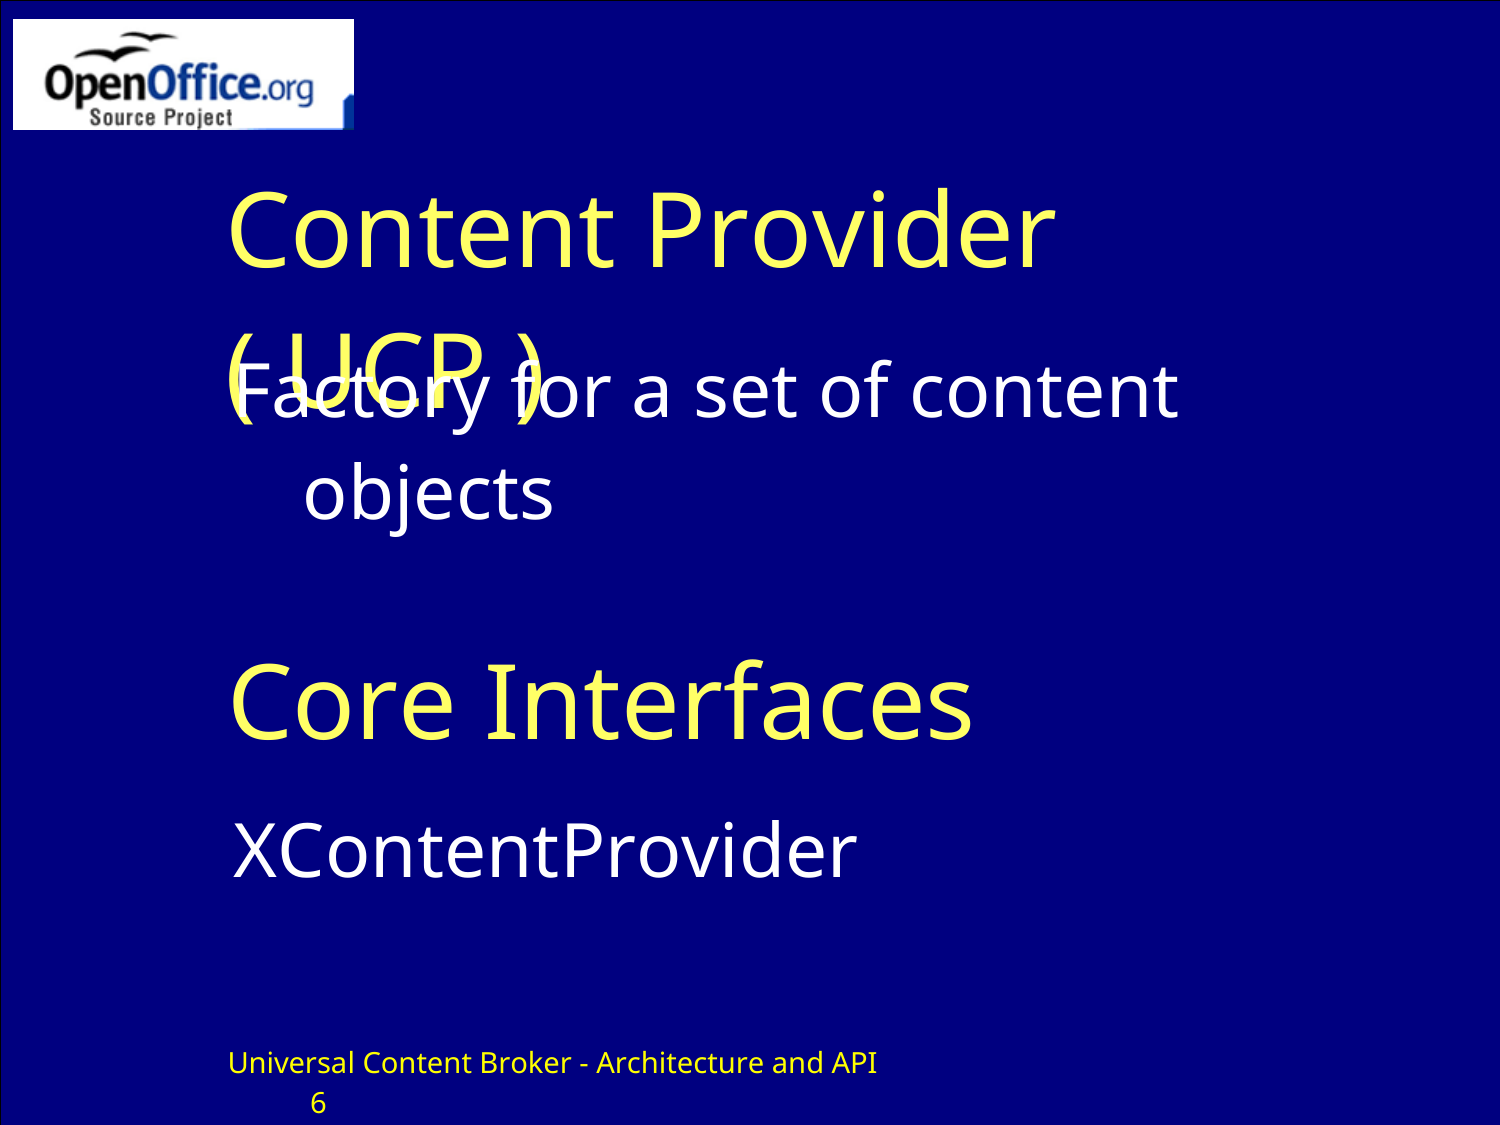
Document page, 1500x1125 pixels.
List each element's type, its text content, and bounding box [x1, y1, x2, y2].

list Factory for a set of content objects [220, 337, 1372, 468]
picture [13, 19, 354, 130]
list XContentProvider [222, 797, 1374, 928]
title Content Provider ( UCP ) [225, 155, 1382, 415]
title Core Interfaces [227, 628, 1384, 888]
